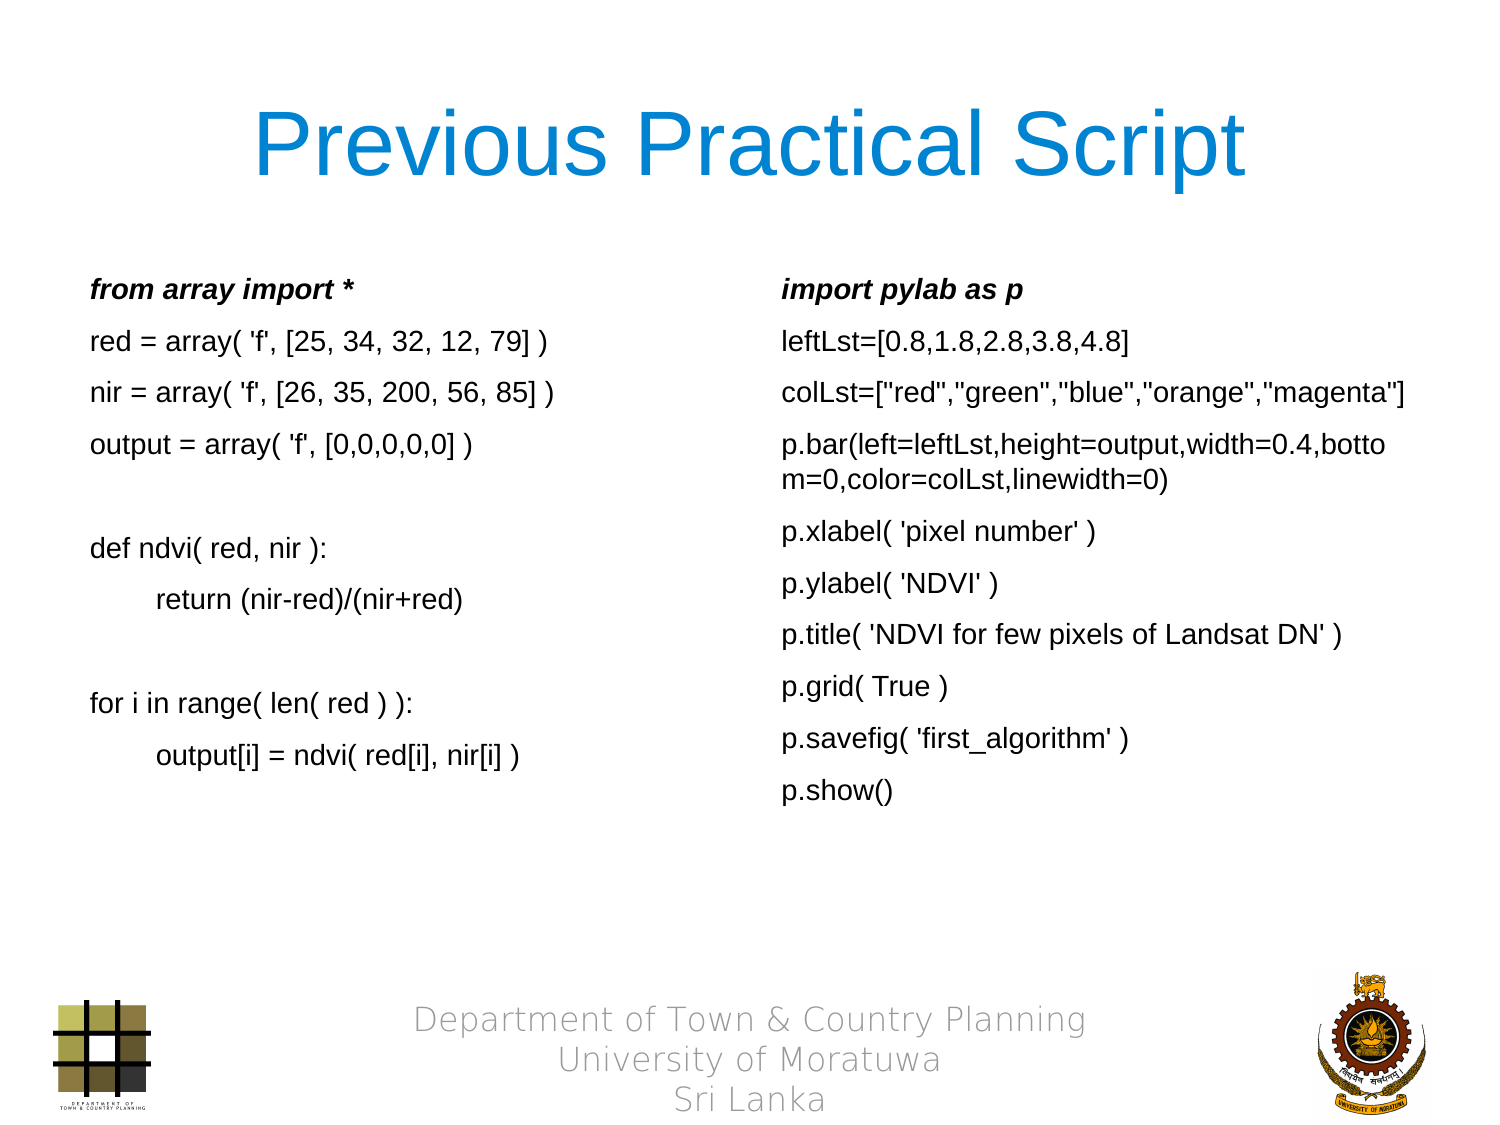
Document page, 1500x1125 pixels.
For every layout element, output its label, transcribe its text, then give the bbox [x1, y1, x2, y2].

title Previous Practical Script [75, 45, 1426, 233]
list from array import * red = array( 'f', [25, 34, 32, 12, 79] ) nir = array( 'f', [26, 35, 200, 56, 85] ) output = array( 'f', [0,0,0,0,0] ) def ndvi( red, nir ): return (nir-red)/(nir+red) for i in range( len( red ) ): output[i] = ndvi( red[i], nir[i] ) [75, 262, 734, 916]
picture [53, 1000, 151, 1110]
list import pylab as p leftLst=[0.8,1.8,2.8,3.8,4.8] colLst=["red","green","blue","orange","magenta"] p.bar(left=leftLst,height=output,width=0.4,bottom=0,color=colLst,linewidth=0) p.xlabel( 'pixel number' ) p.ylabel( 'NDVI' ) p.title( 'NDVI for few pixels of Landsat DN' ) p.grid( True ) p.savefig( 'first_algorithm' ) p.show() [766, 262, 1426, 916]
picture [1312, 966, 1435, 1125]
